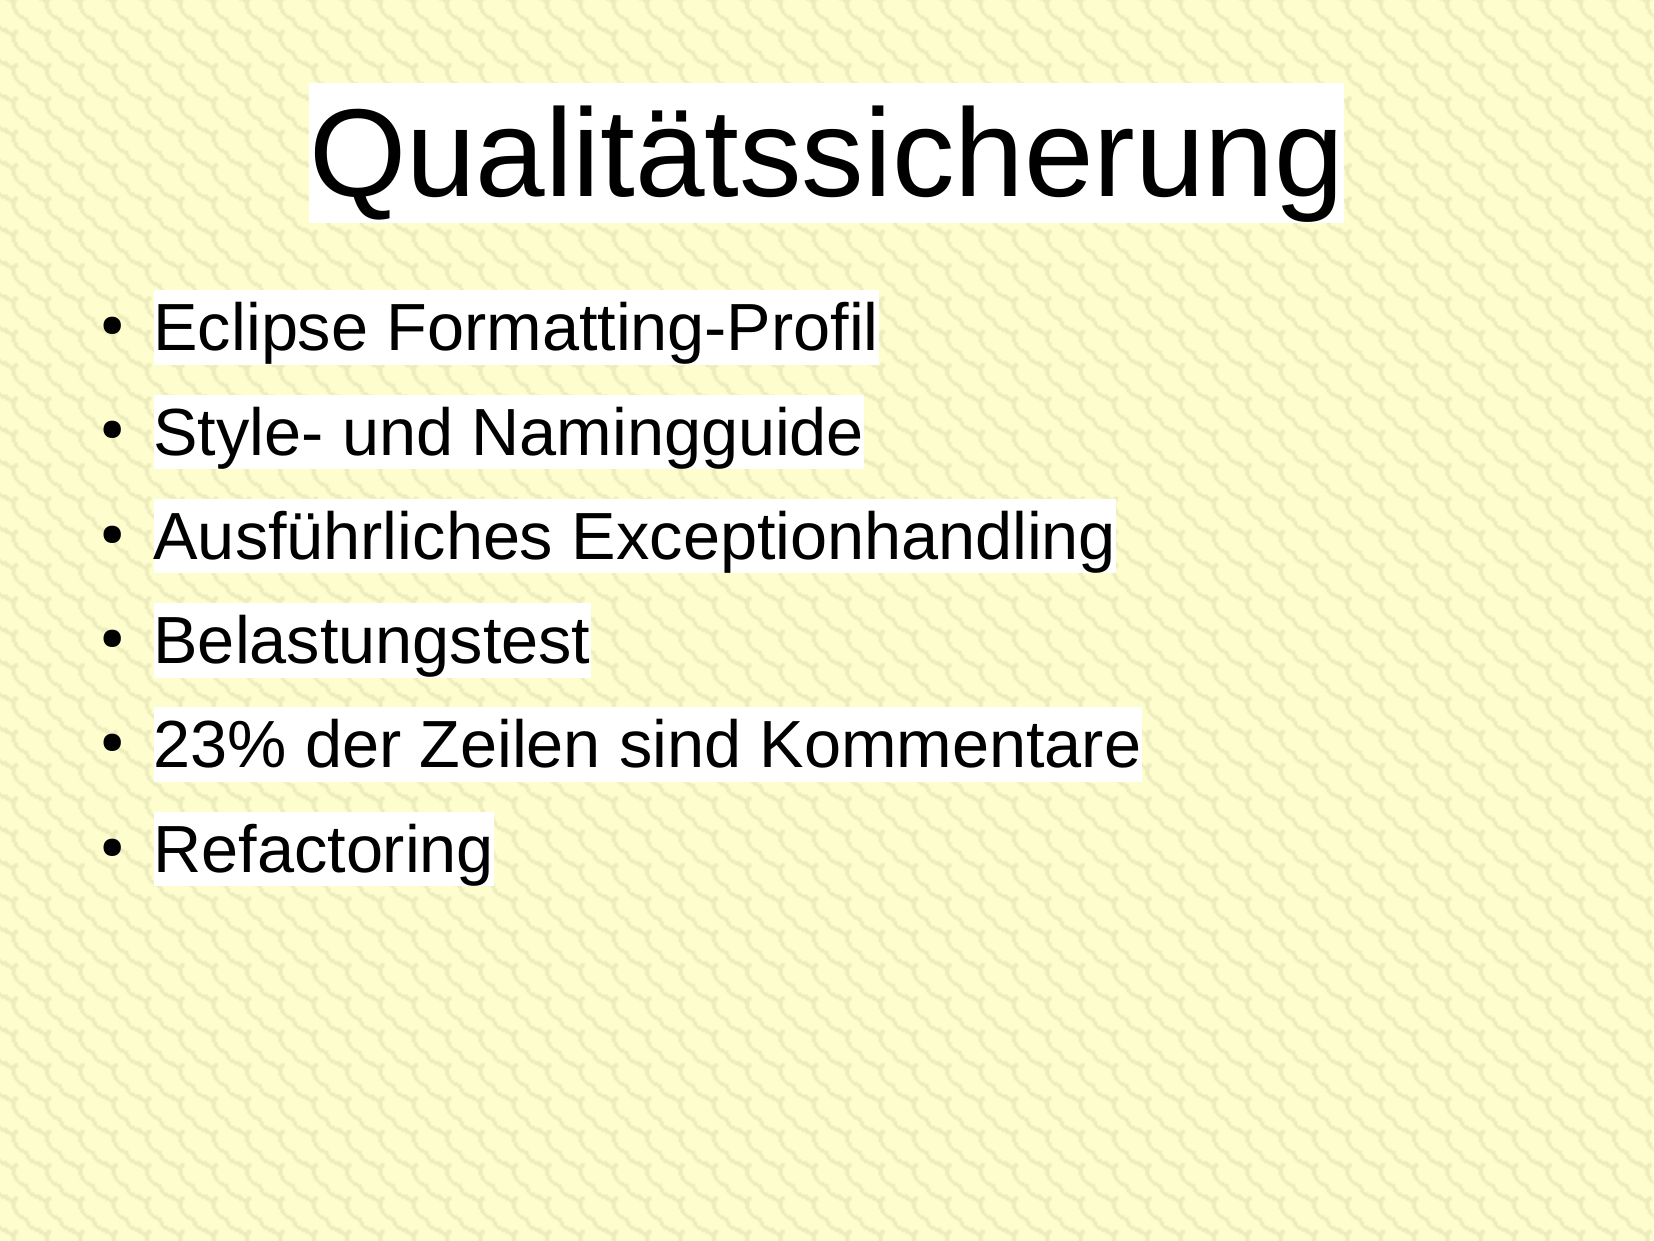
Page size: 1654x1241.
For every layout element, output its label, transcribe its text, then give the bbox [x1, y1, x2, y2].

list Eclipse Formatting-Profil Style- und Namingguide Ausführliches Exceptionhandling Belastungstest 23% der Zeilen sind Kommentare Refactoring [82, 290, 1571, 1010]
title Qualitätssicherung [82, 49, 1571, 257]
picture [0, 0, 1654, 1241]
